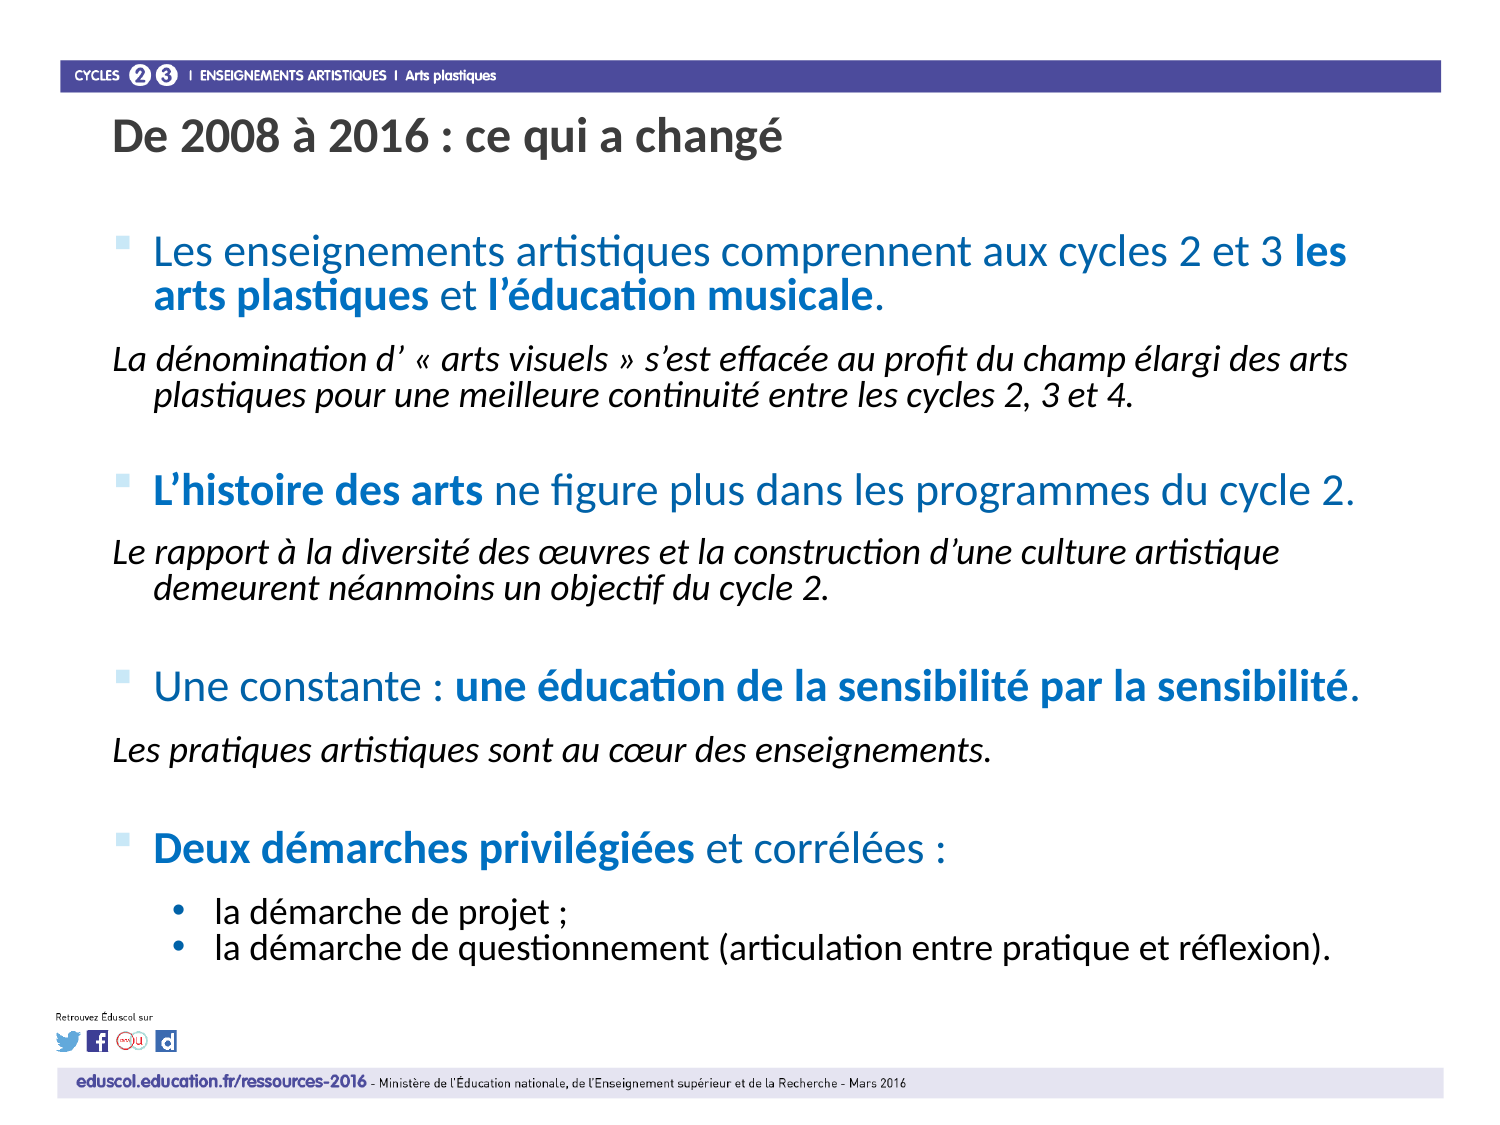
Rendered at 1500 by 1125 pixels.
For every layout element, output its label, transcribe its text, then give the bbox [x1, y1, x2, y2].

picture [0, 1008, 1500, 1125]
title De 2008 à 2016 : ce qui a changé [112, 95, 1388, 231]
picture [0, 0, 1500, 95]
list Les enseignements artistiques comprennent aux cycles 2 et 3 les arts plastiques et l’éducation musicale. La dénomination d’ « arts visuels » s’est effacée au profit du champ élargi des arts plastiques pour une meilleure continuité entre les cycles 2, 3 et 4. L’histoire des arts ne figure plus dans les programmes du cycle 2. Le rapport à la diversité des œuvres et la construction d’une culture artistique demeurent néanmoins un objectif du cycle 2. Une constante : une éducation de la sensibilité par la sensibilité. Les pratiques artistiques sont au cœur des enseignements. Deux démarches privilégiées et corrélées : la démarche de projet ; la démarche de questionnement (articulation entre pratique et réflexion). [112, 231, 1412, 977]
